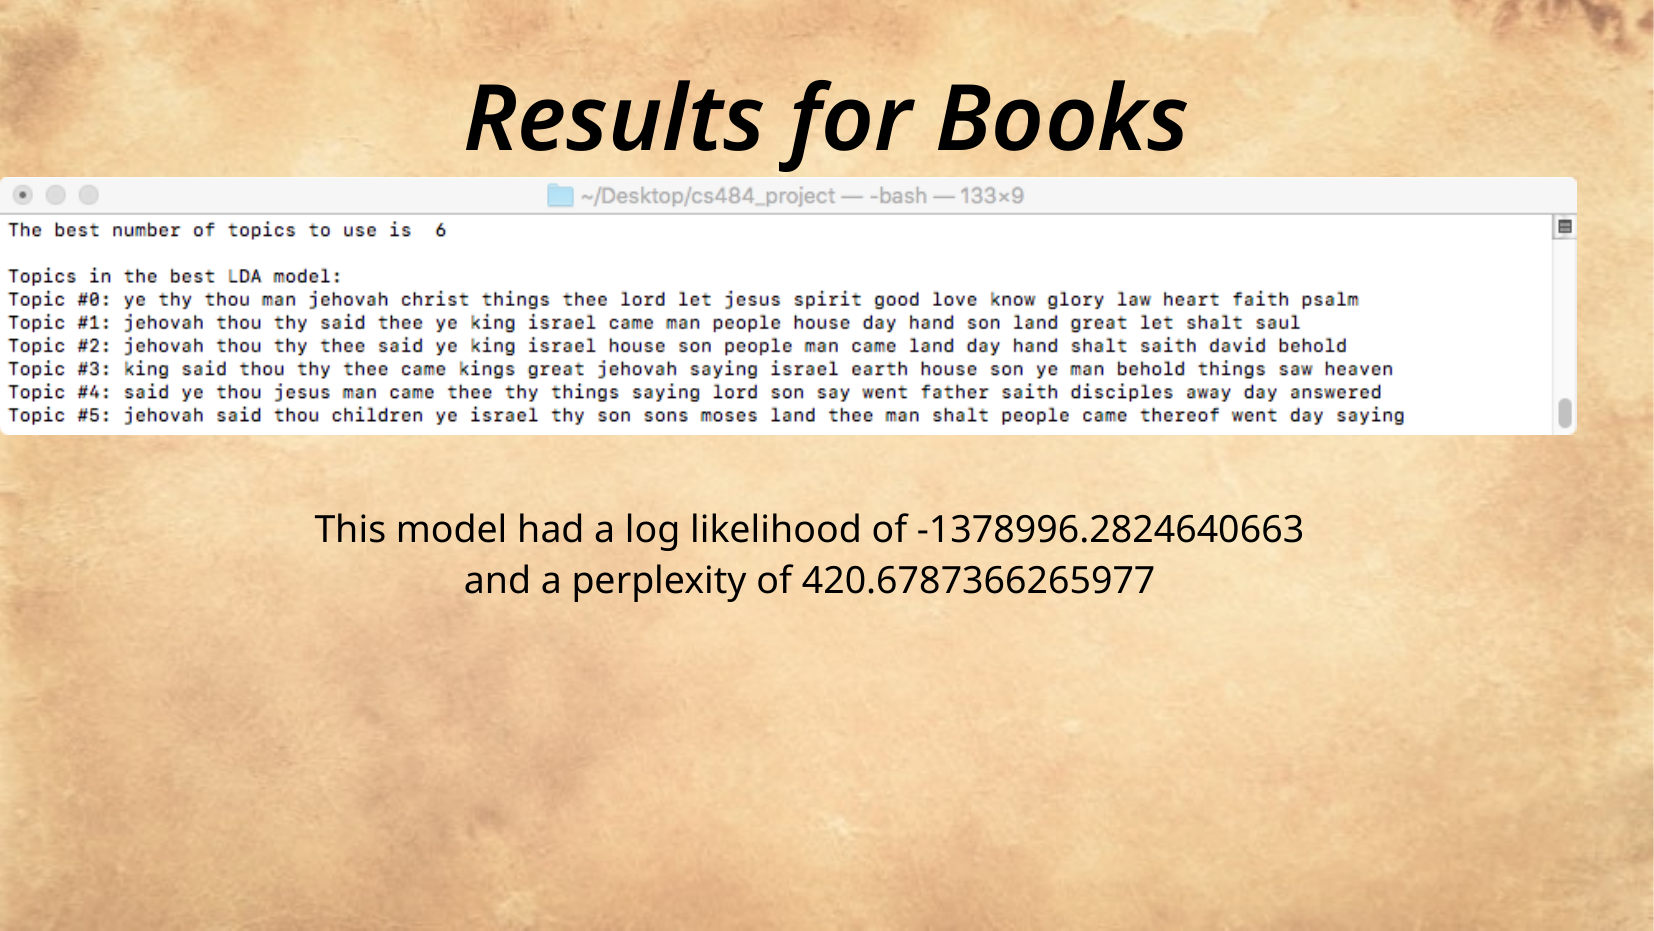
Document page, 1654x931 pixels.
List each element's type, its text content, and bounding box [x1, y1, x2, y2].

text_box This model had a log likelihood of -1378996.2824640663 and a perplexity of 420.6787366265977 [45, 495, 1576, 596]
picture [0, 0, 1654, 931]
title Results for Books [82, 37, 1571, 177]
